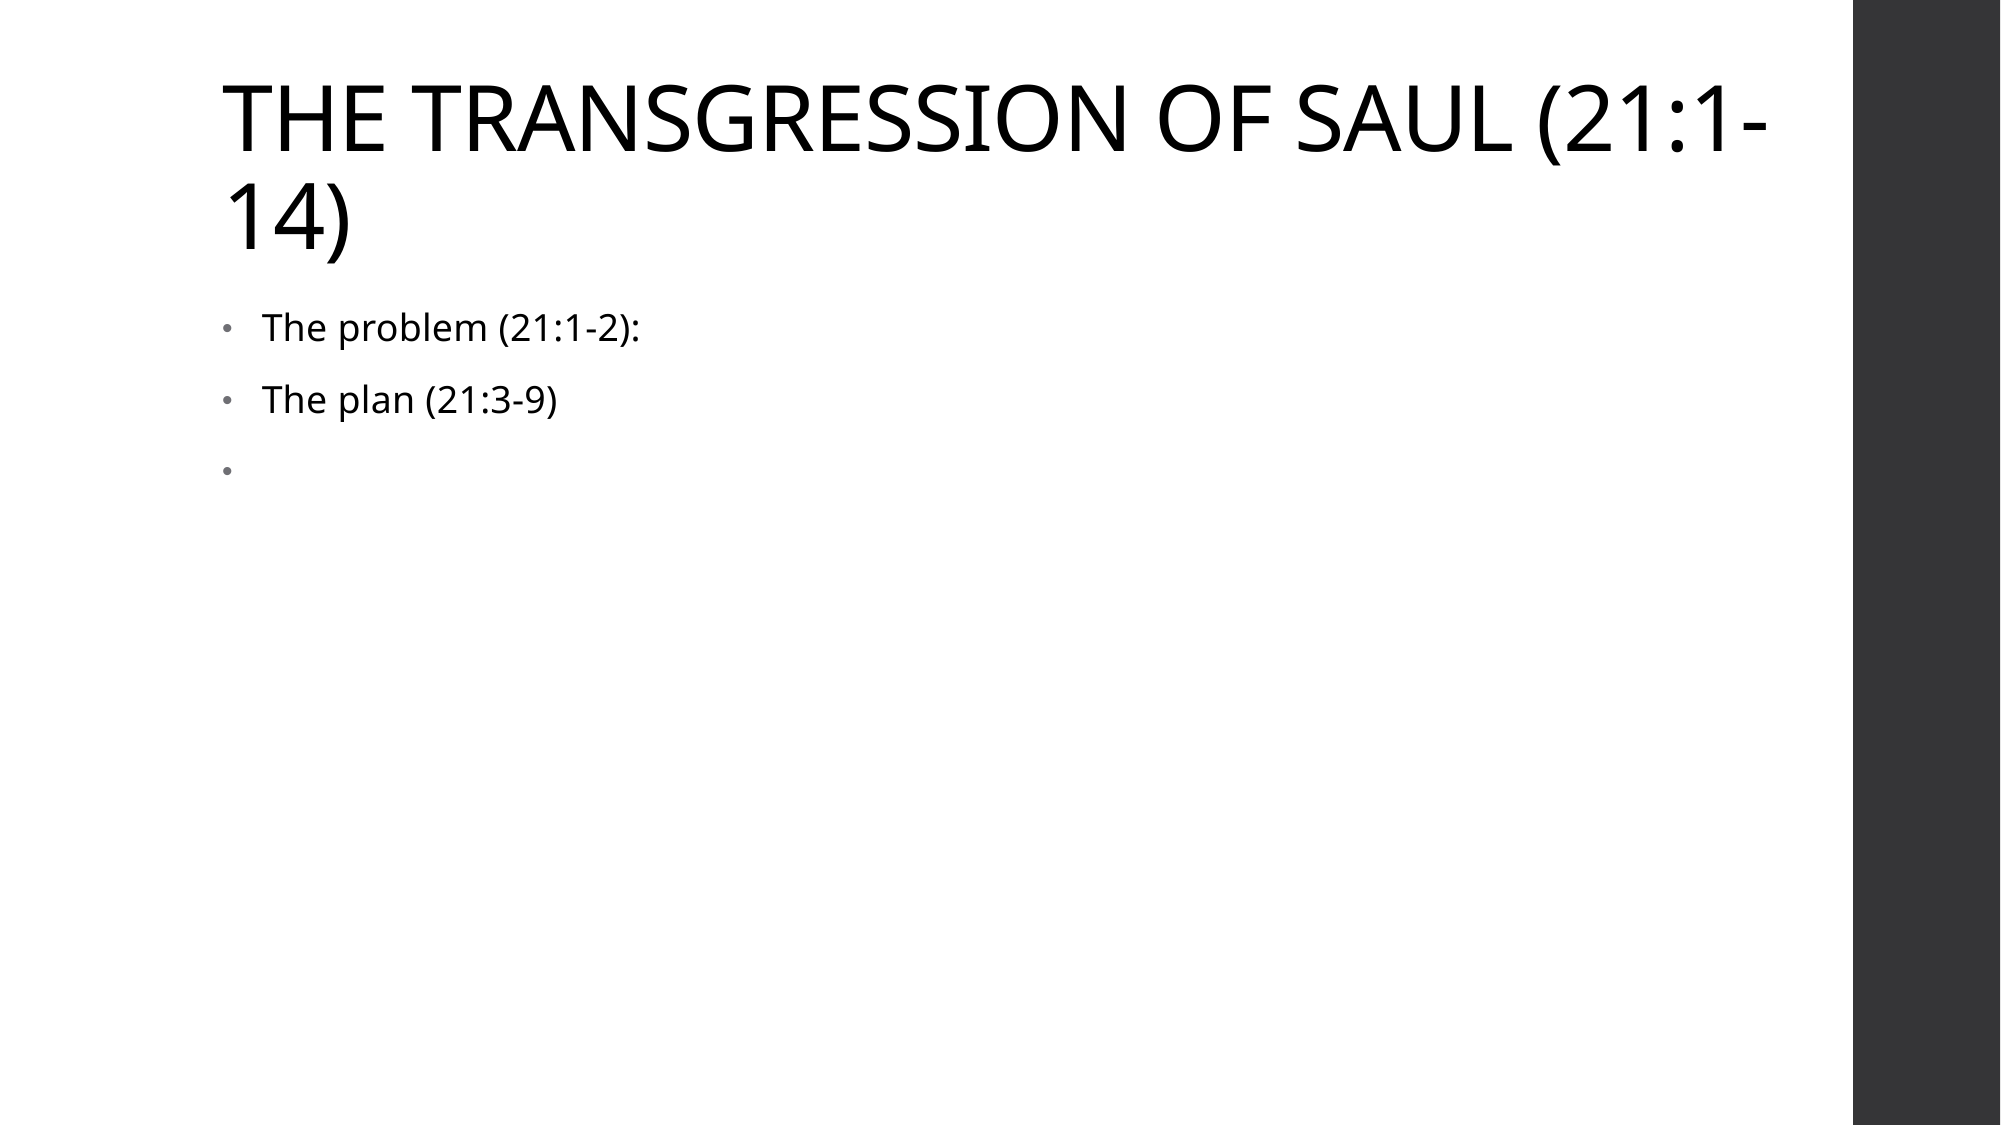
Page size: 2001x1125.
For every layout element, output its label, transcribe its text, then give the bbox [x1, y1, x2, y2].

title THE TRANSGRESSION OF SAUL (21:1-14) [206, 60, 1797, 278]
list The problem (21:1-2): The plan (21:3-9) [206, 299, 1617, 1014]
